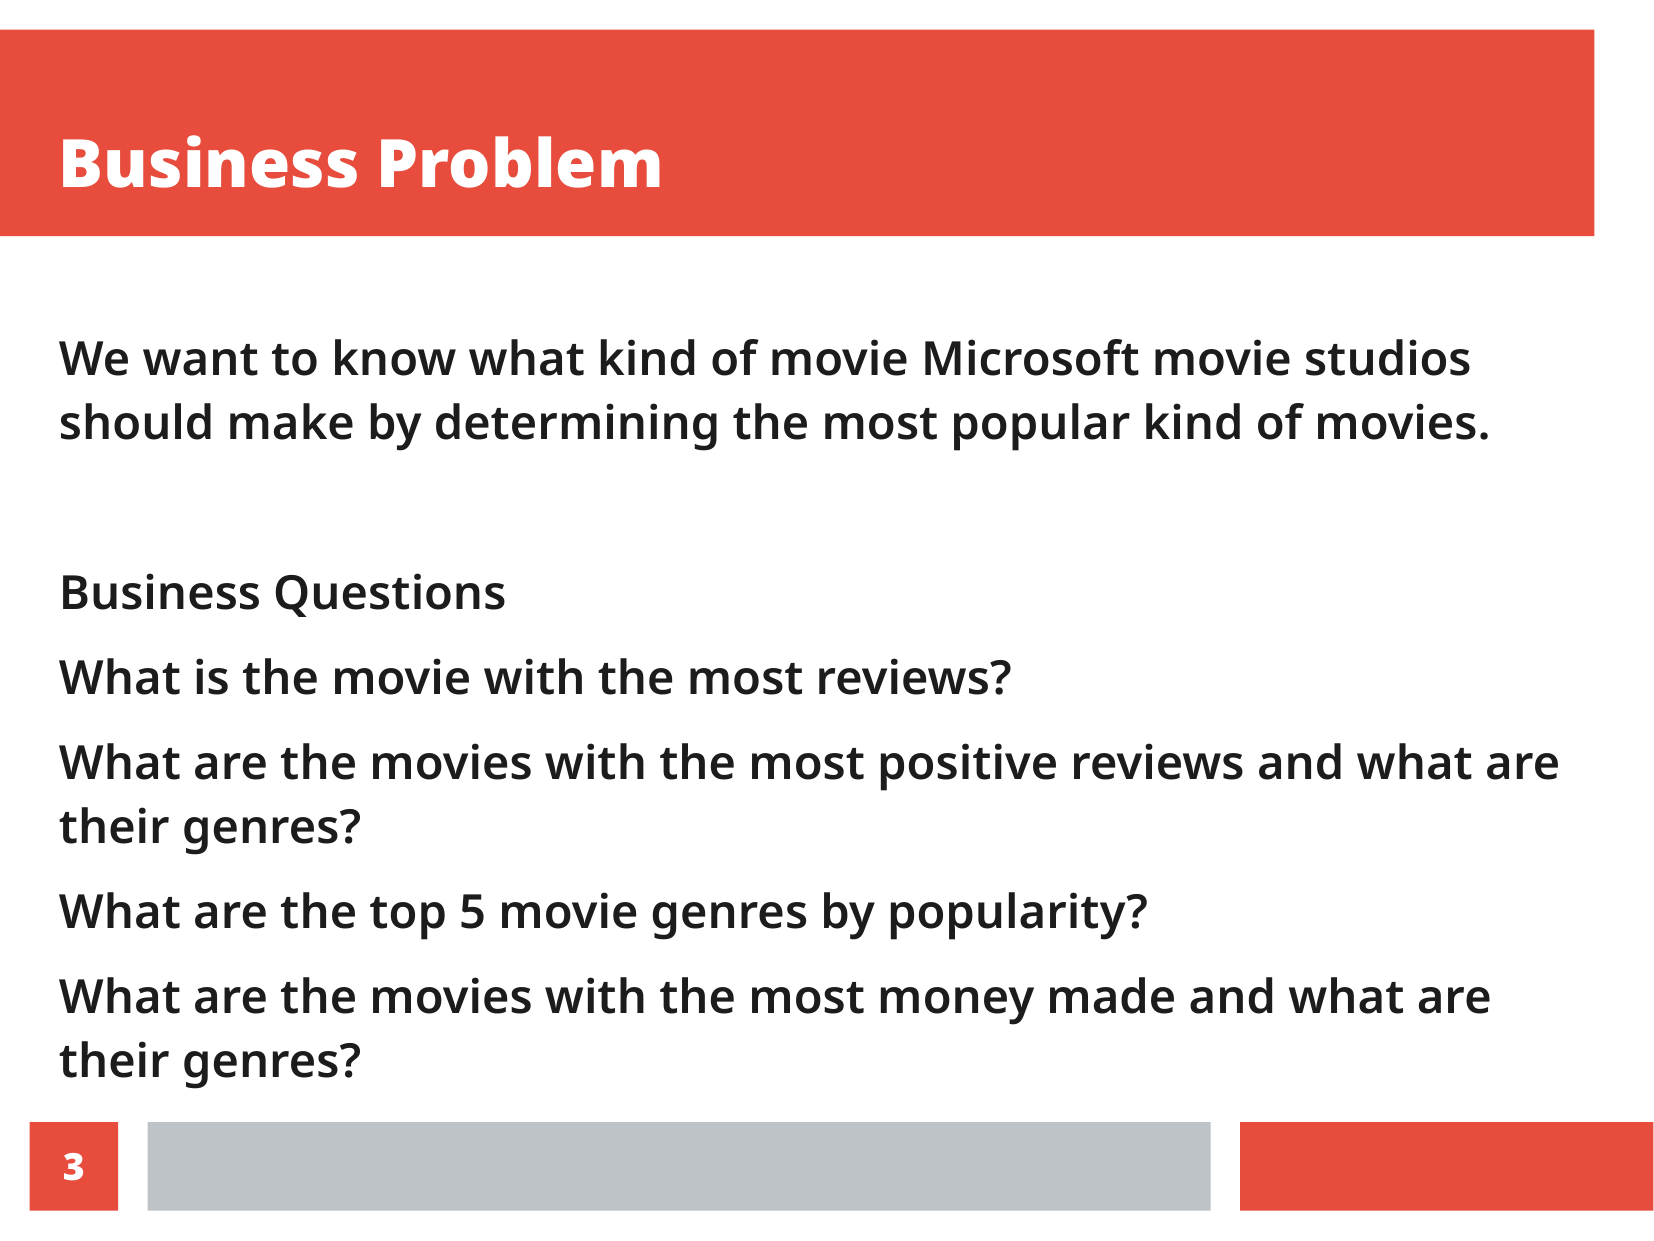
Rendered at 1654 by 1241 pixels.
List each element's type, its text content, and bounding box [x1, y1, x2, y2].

title Business Problem [59, 59, 1595, 207]
list We want to know what kind of movie Microsoft movie studios should make by determining the most popular kind of movies. Business Questions What is the movie with the most reviews? What are the movies with the most positive reviews and what are their genres? What are the top 5 movie genres by popularity? What are the movies with the most money made and what are their genres? [59, 324, 1565, 1093]
